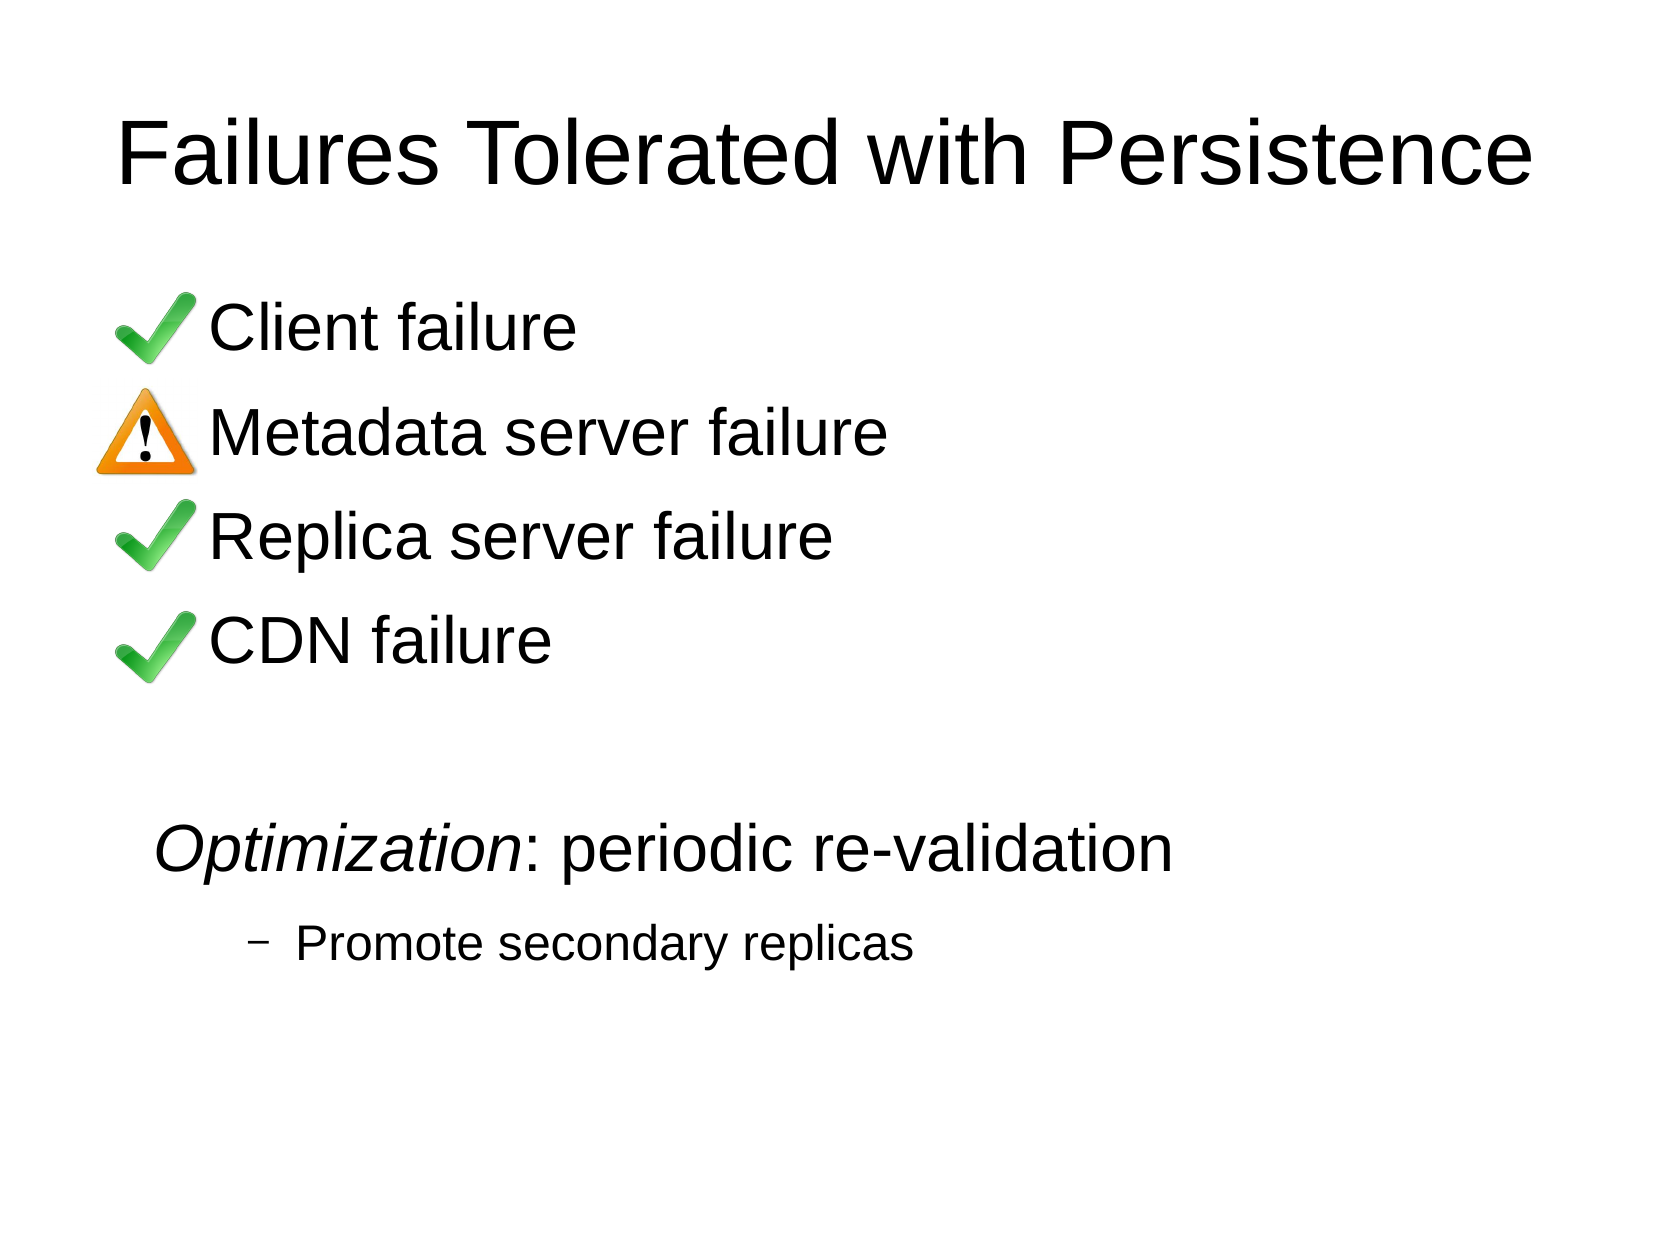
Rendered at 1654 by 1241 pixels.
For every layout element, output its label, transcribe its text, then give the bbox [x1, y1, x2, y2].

title Failures Tolerated with Persistence [82, 49, 1571, 257]
picture [114, 498, 198, 575]
picture [114, 610, 198, 687]
picture [92, 378, 198, 484]
picture [114, 291, 198, 368]
list Client failure Metadata server failure Replica server failure CDN failure Optimization: periodic re-validation Promote secondary replicas [82, 290, 1621, 1109]
